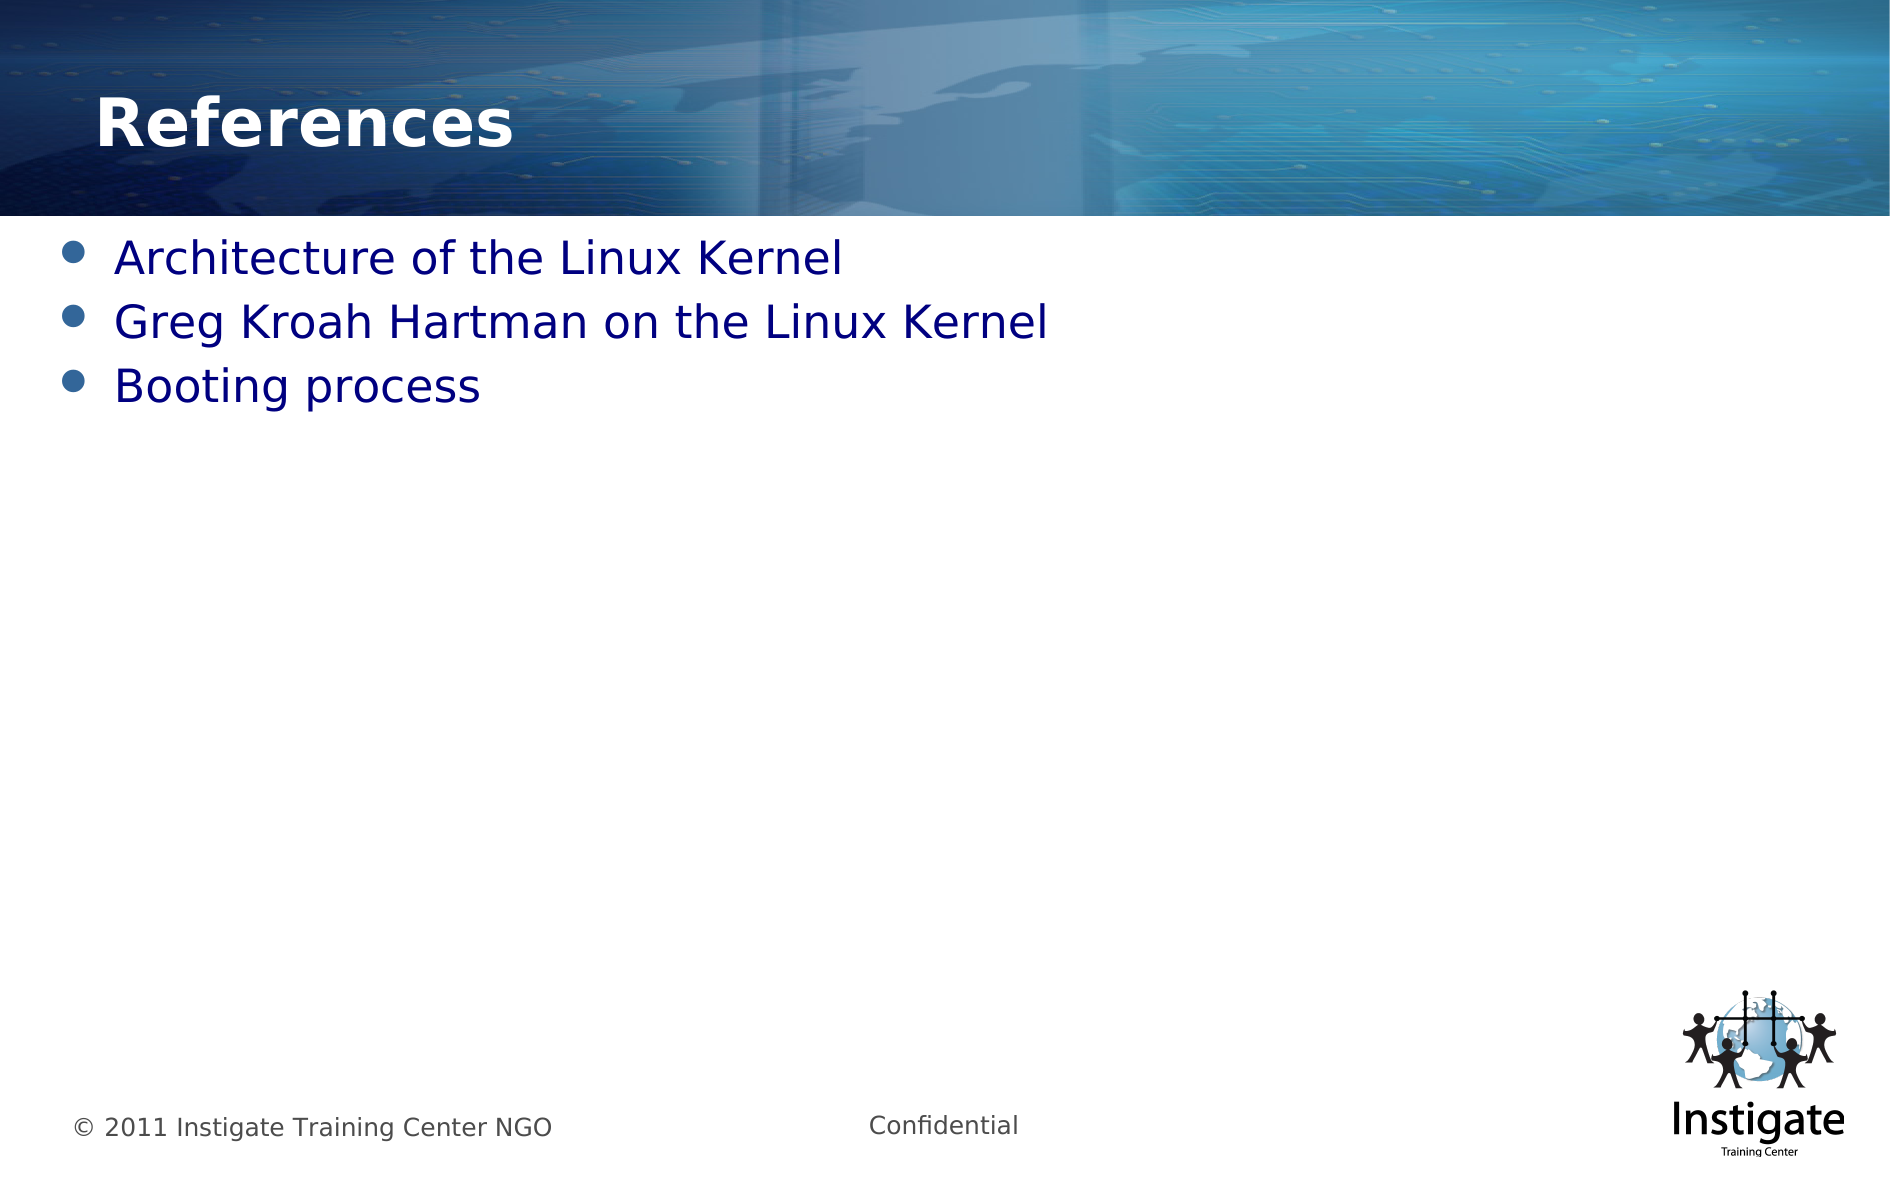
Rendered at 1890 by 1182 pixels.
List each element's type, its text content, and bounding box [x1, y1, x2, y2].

picture [1674, 990, 1844, 1157]
picture [0, 0, 1890, 216]
title References [94, 54, 1793, 210]
list Architecture of the Linux Kernel Greg Kroah Hartman on the Linux Kernel Booting process [59, 236, 1831, 1001]
